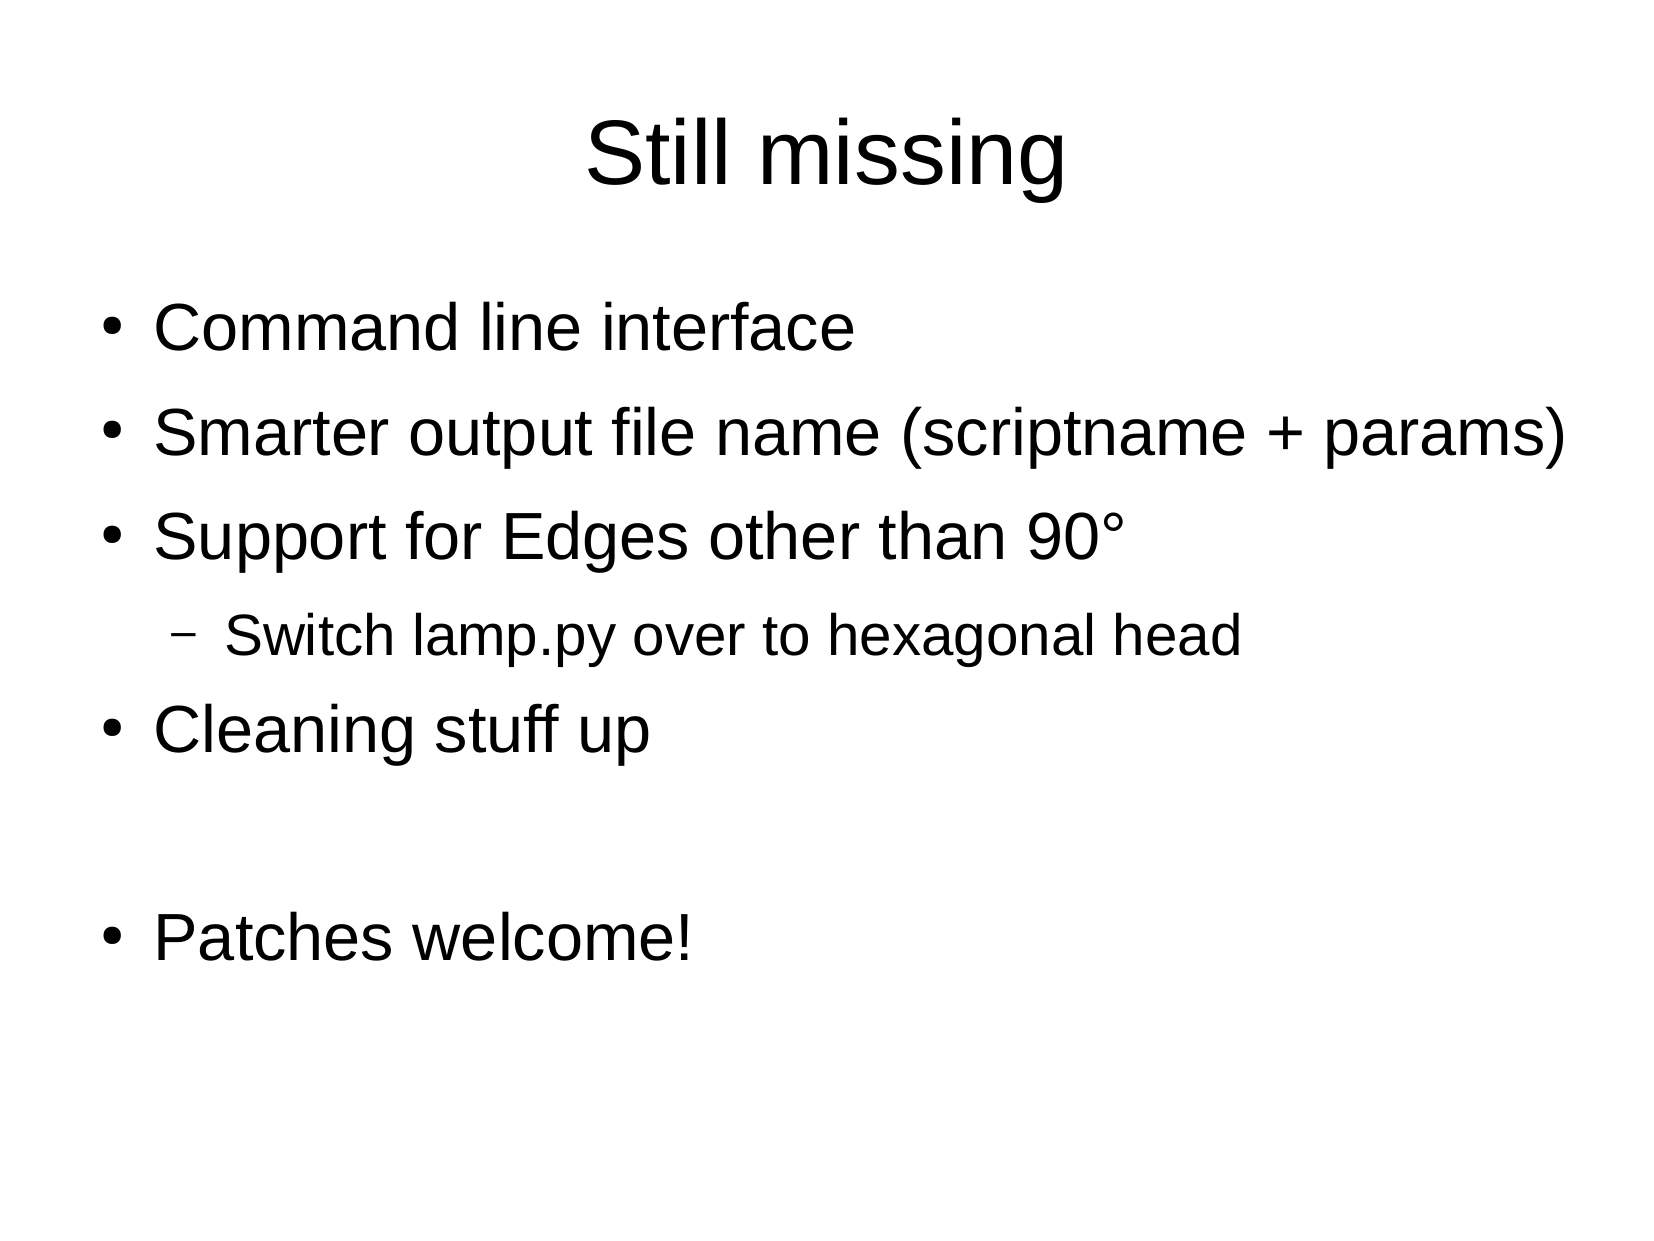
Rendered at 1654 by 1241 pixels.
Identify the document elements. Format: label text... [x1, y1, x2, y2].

title Still missing [82, 49, 1571, 257]
list Command line interface Smarter output file name (scriptname + params) Support for Edges other than 90° Switch lamp.py over to hexagonal head Cleaning stuff up Patches welcome! [82, 290, 1571, 1010]
